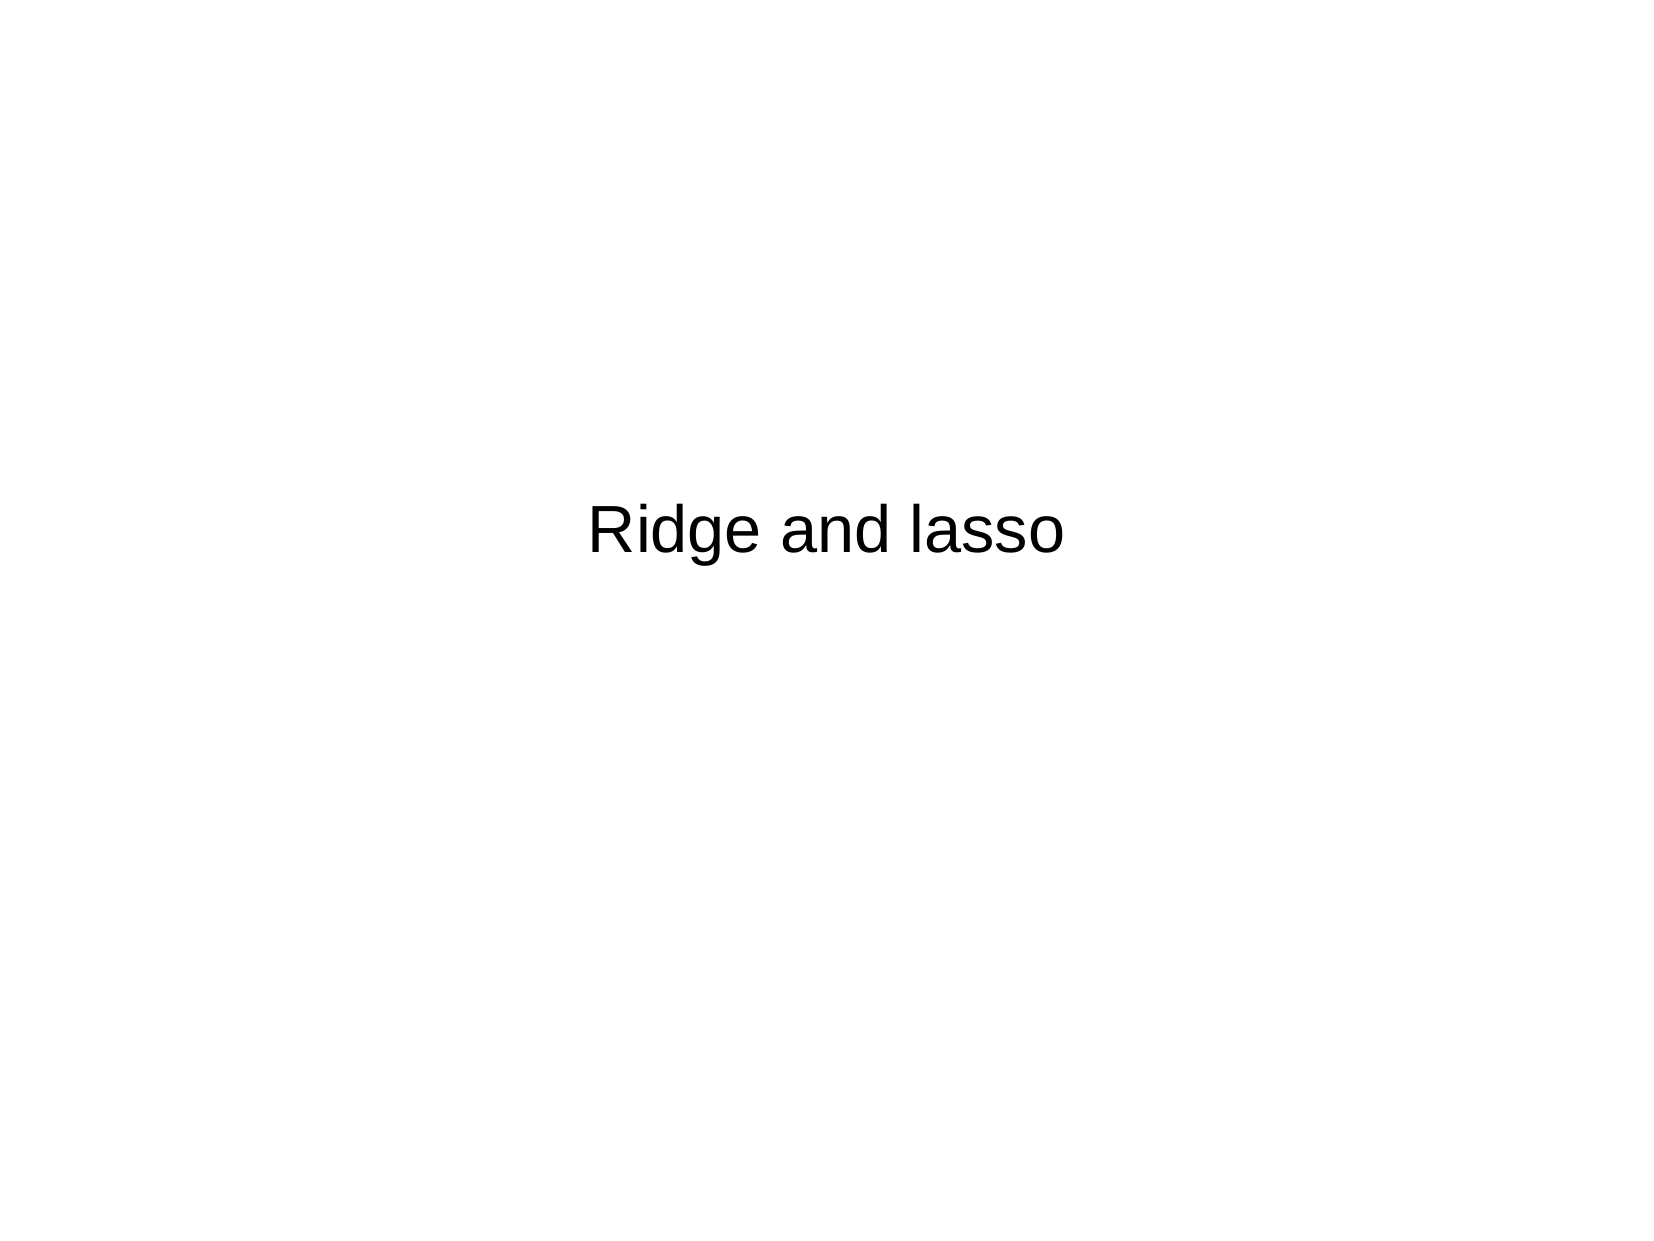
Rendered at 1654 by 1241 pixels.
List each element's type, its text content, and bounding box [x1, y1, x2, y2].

subtitle Ridge and lasso [82, 49, 1571, 1010]
